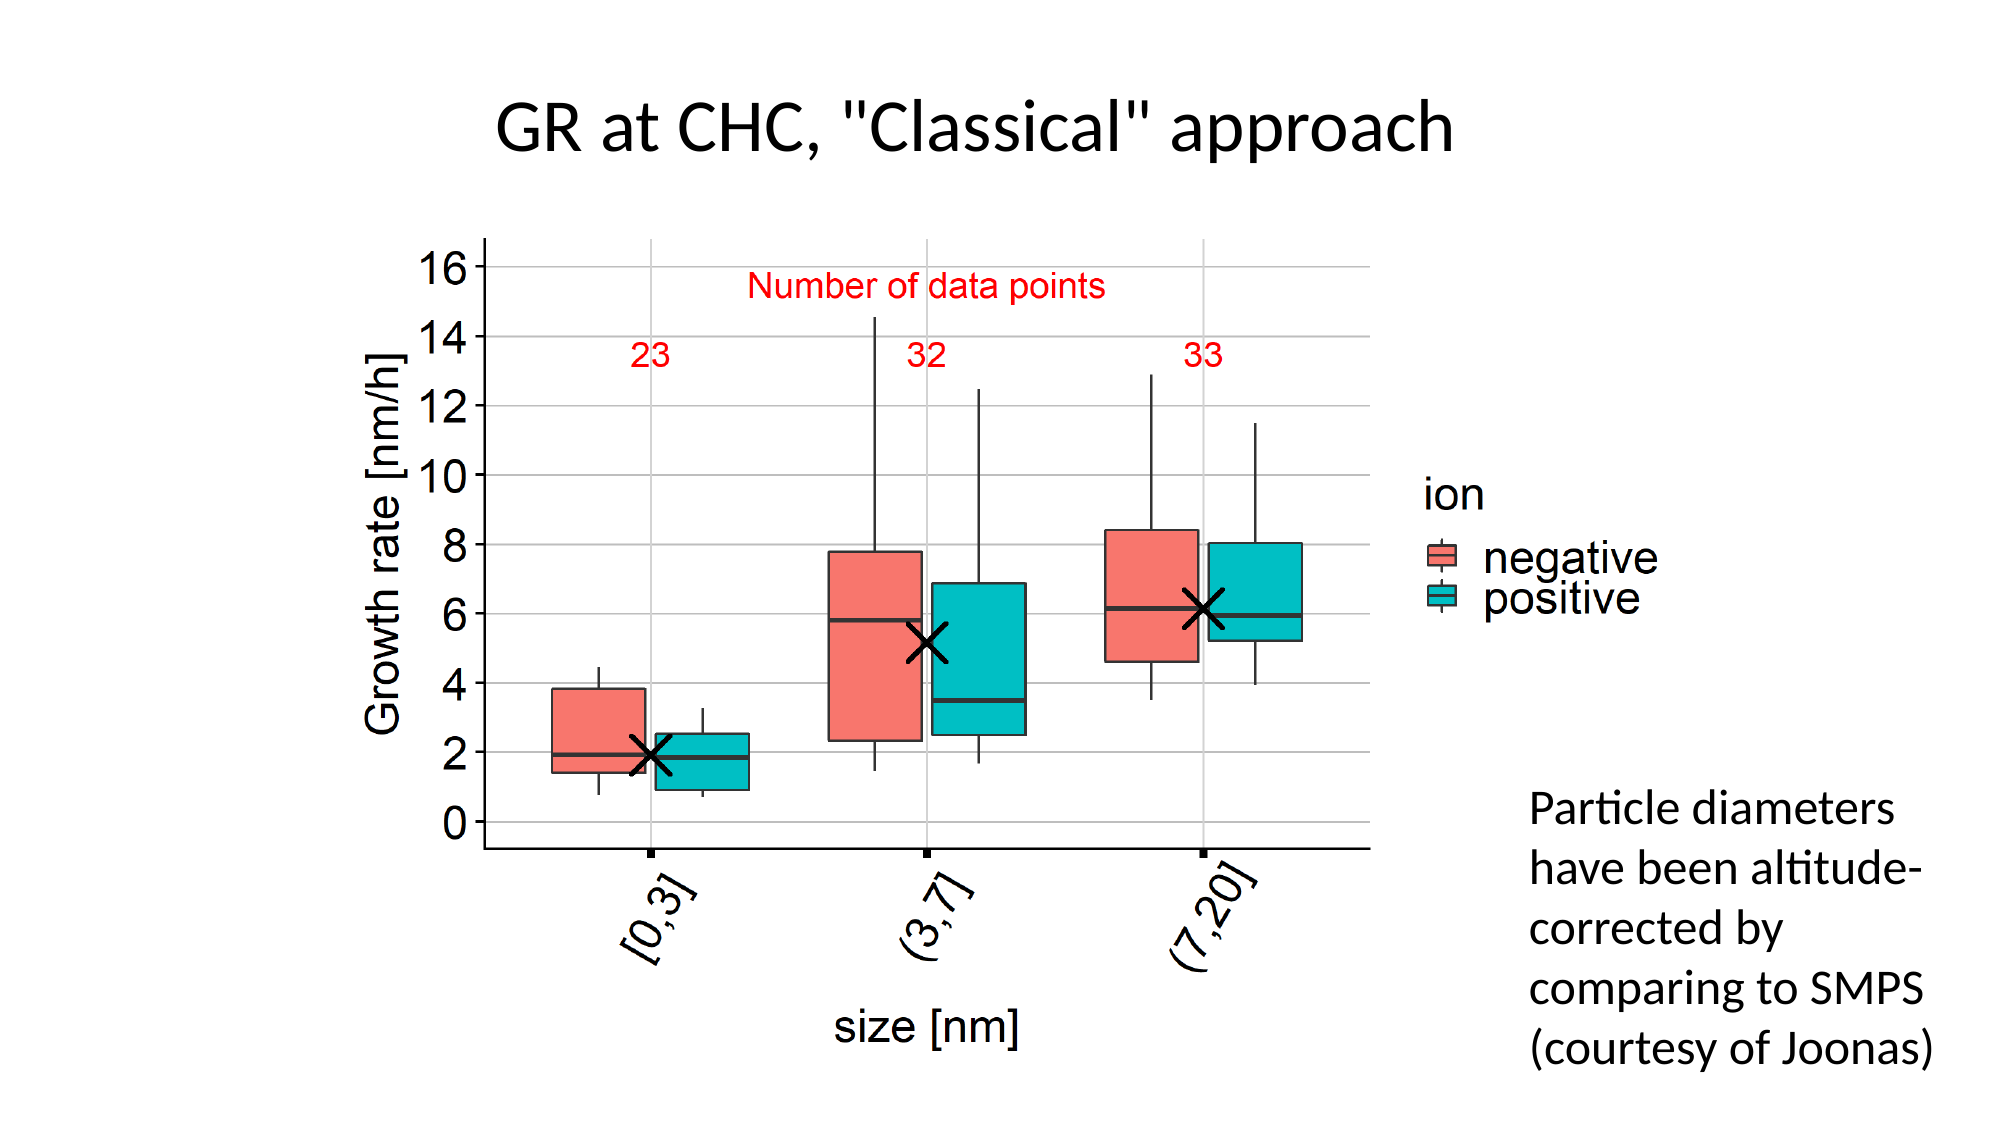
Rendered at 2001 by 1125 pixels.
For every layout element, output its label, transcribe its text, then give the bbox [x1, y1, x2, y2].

text_box Particle diameters have been altitude-corrected by comparing to SMPS (courtesy of Joonas) [1513, 767, 1964, 1086]
text_box GR at CHC, "Classical" approach [480, 69, 1571, 176]
picture [335, 221, 1695, 1070]
